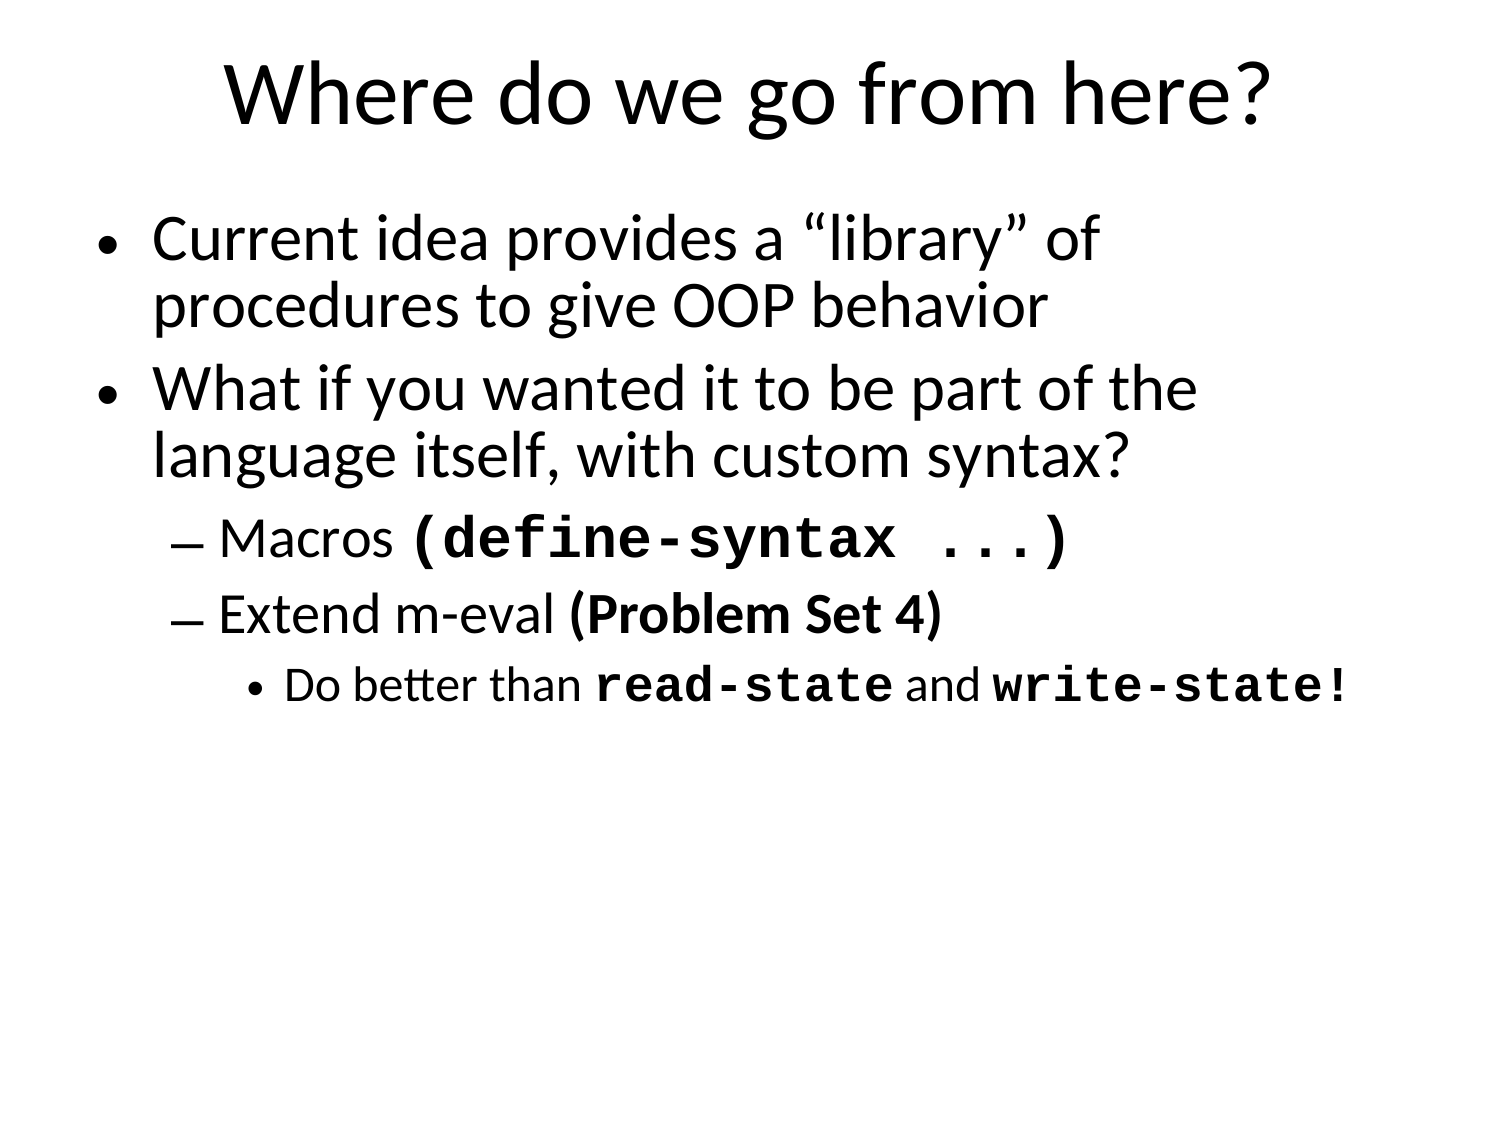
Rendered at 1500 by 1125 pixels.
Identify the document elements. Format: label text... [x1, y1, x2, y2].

list Current idea provides a “library” of procedures to give OOP behavior What if you wanted it to be part of the language itself, with custom syntax? Macros (define-syntax ...) Extend m-eval (Problem Set 4) Do better than read-state and write-state! [81, 202, 1432, 961]
title Where do we go from here? [75, 0, 1426, 203]
